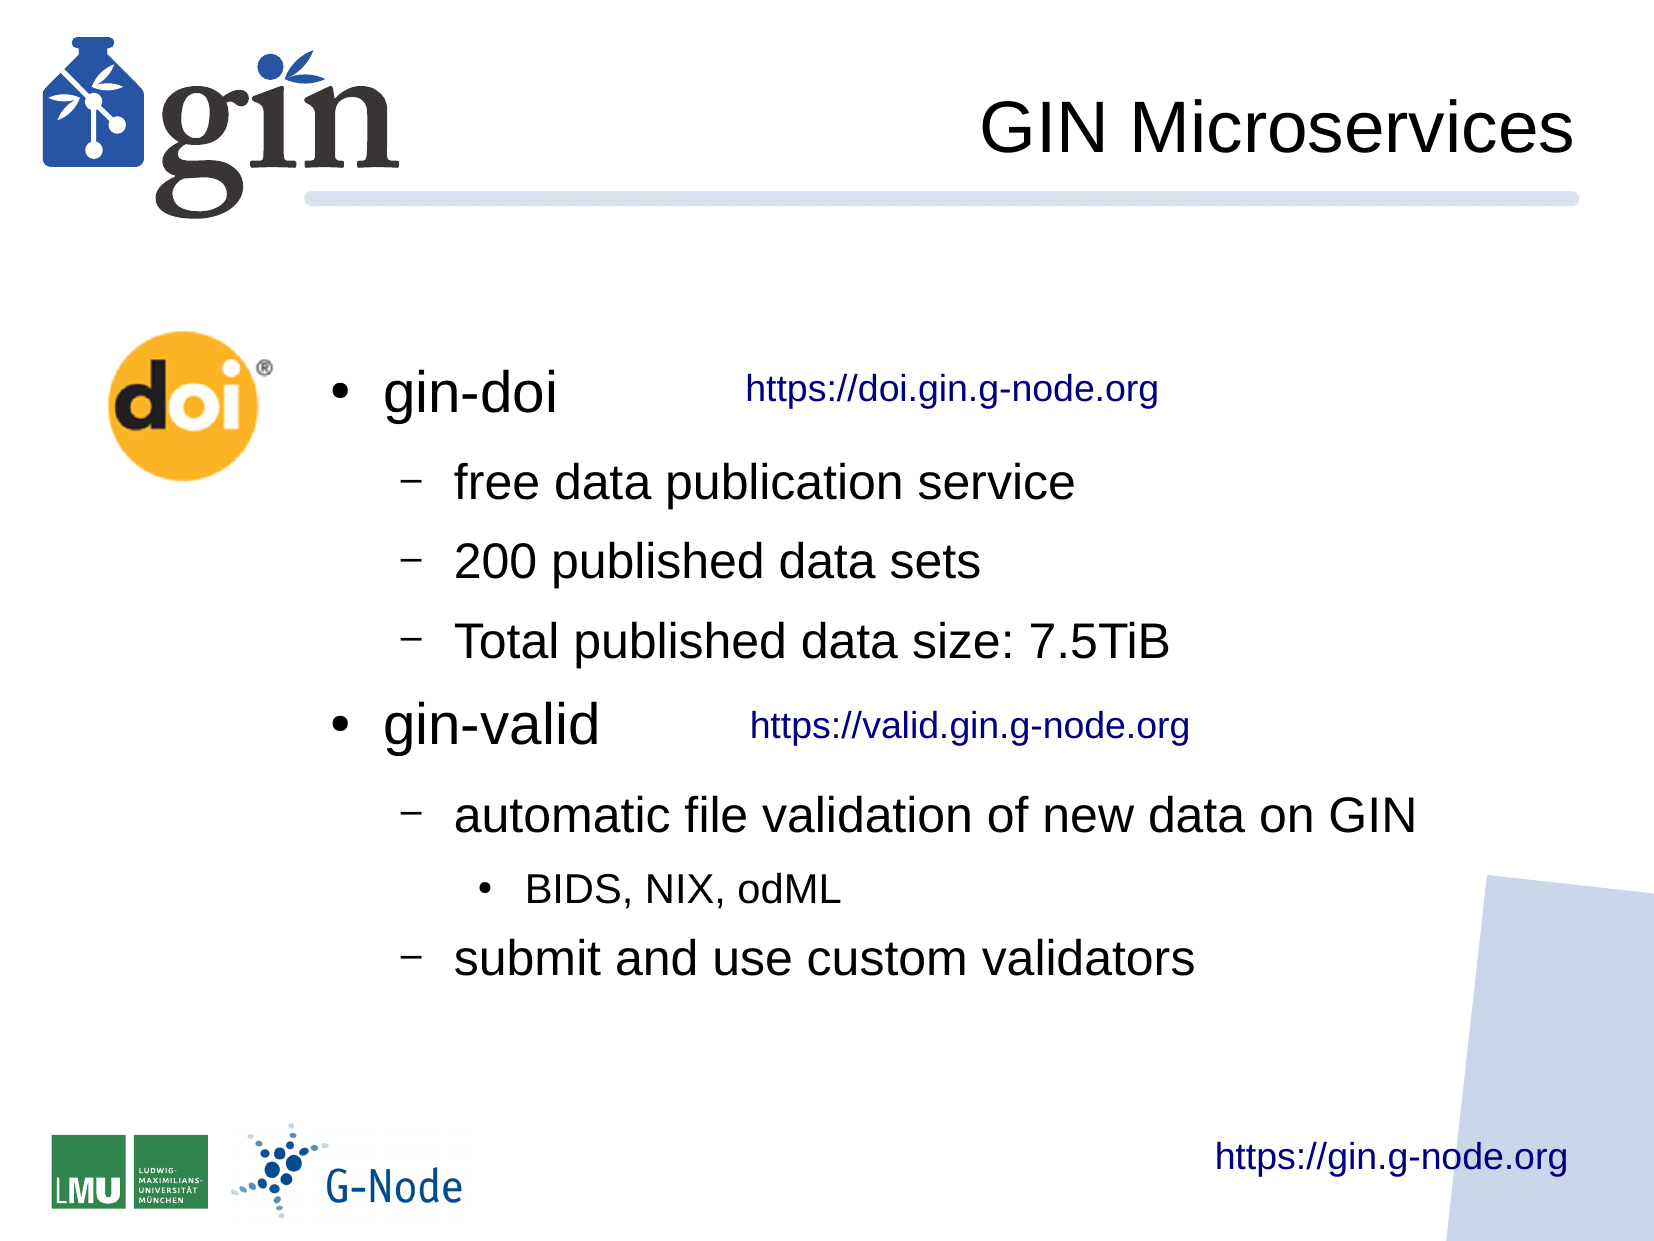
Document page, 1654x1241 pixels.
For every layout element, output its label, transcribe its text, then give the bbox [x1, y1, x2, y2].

text_box https://gin.g-node.org [1200, 1128, 1625, 1186]
text_box https://valid.gin.g-node.org [735, 697, 1250, 758]
text_box GIN Microservices [87, 30, 1576, 226]
list gin-doi free data publication service 200 published data sets Total published data size: 7.5TiB gin-valid automatic file validation of new data on GIN BIDS, NIX, odML submit and use custom validators [312, 359, 1456, 875]
text_box https://doi.gin.g-node.org [730, 359, 1201, 417]
picture [230, 1123, 467, 1219]
picture [33, 30, 409, 224]
picture [101, 326, 276, 486]
